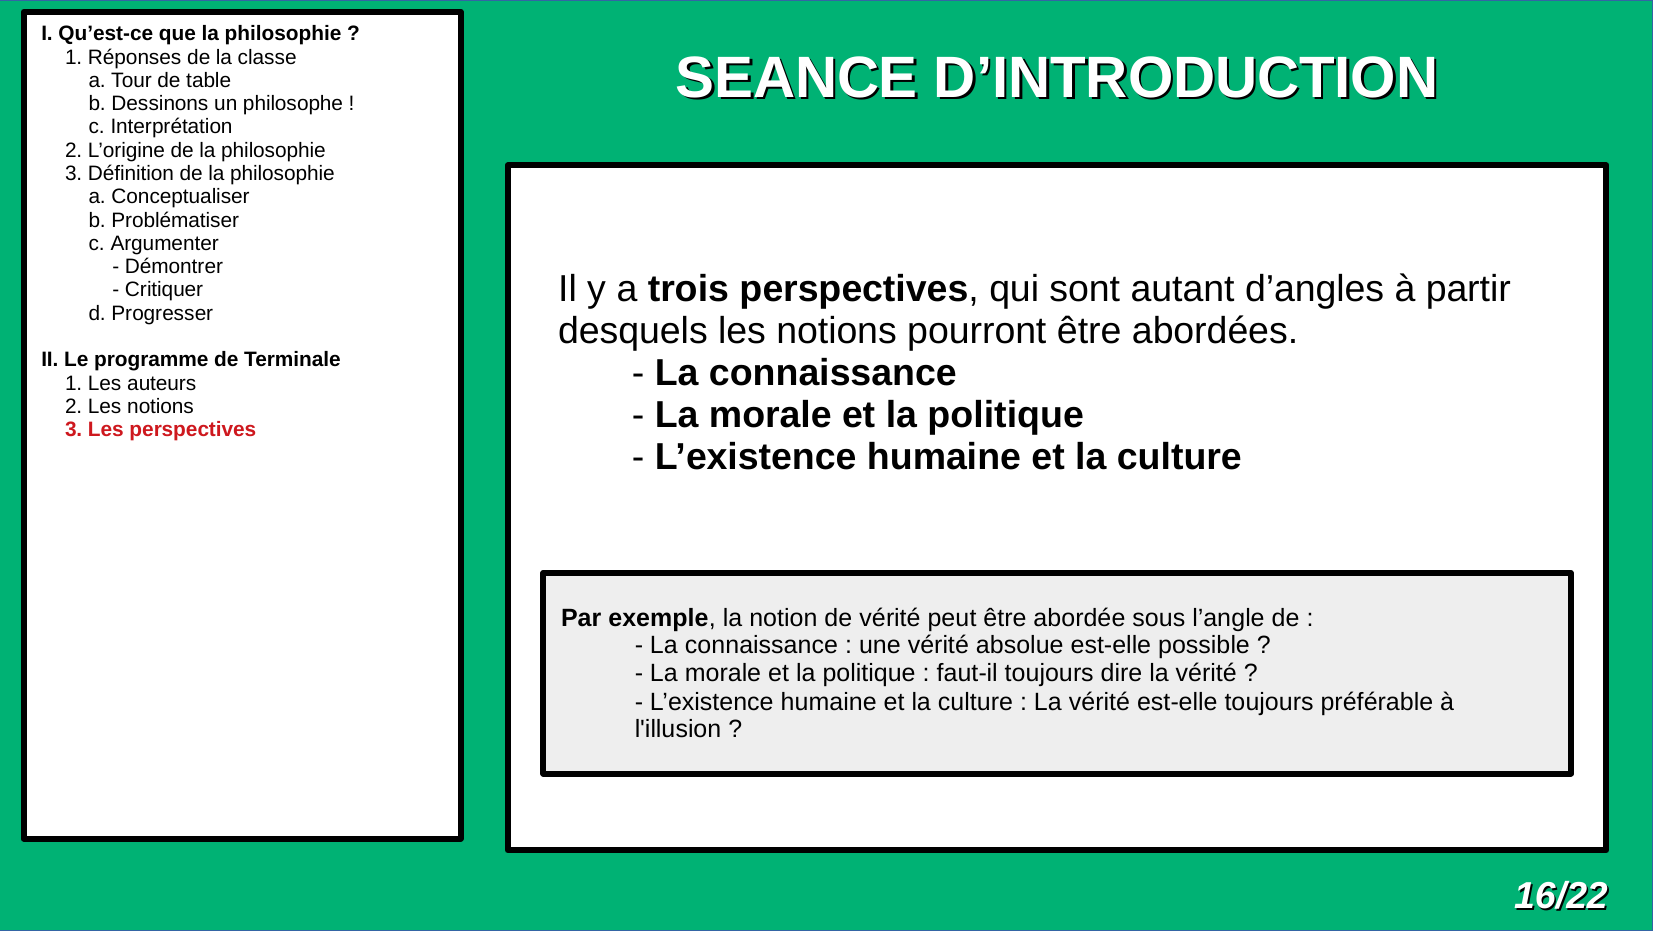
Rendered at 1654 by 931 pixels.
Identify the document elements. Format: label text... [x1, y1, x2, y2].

text_box Par exemple, la notion de vérité peut être abordée sous l’angle de : - La connaissance : une vérité absolue est-elle possible ? - La morale et la politique : faut-il toujours dire la vérité ? - L’existence humaine et la culture : La vérité est-elle toujours préférable à l'illusion ? [543, 572, 1571, 774]
text_box SEANCE D’INTRODUCTION [507, 0, 1607, 154]
text_box Il y a trois perspectives, qui sont autant d’angles à partir desquels les notions pourront être abordées. - La connaissance - La morale et la politique - L’existence humaine et la culture [543, 259, 1571, 485]
text_box [0, 0, 1653, 931]
text_box <numéro>/22 [1464, 867, 1623, 931]
text_box I. Qu’est-ce que la philosophie ? 1. Réponses de la classe a. Tour de table b. Dessinons un philosophe ! c. Interprétation 2. L’origine de la philosophie 3. Définition de la philosophie a. Conceptualiser b. Problématiser c. Argumenter - Démontrer - Critiquer d. Progresser II. Le programme de Terminale 1. Les auteurs 2. Les notions 3. Les perspectives [23, 11, 461, 839]
